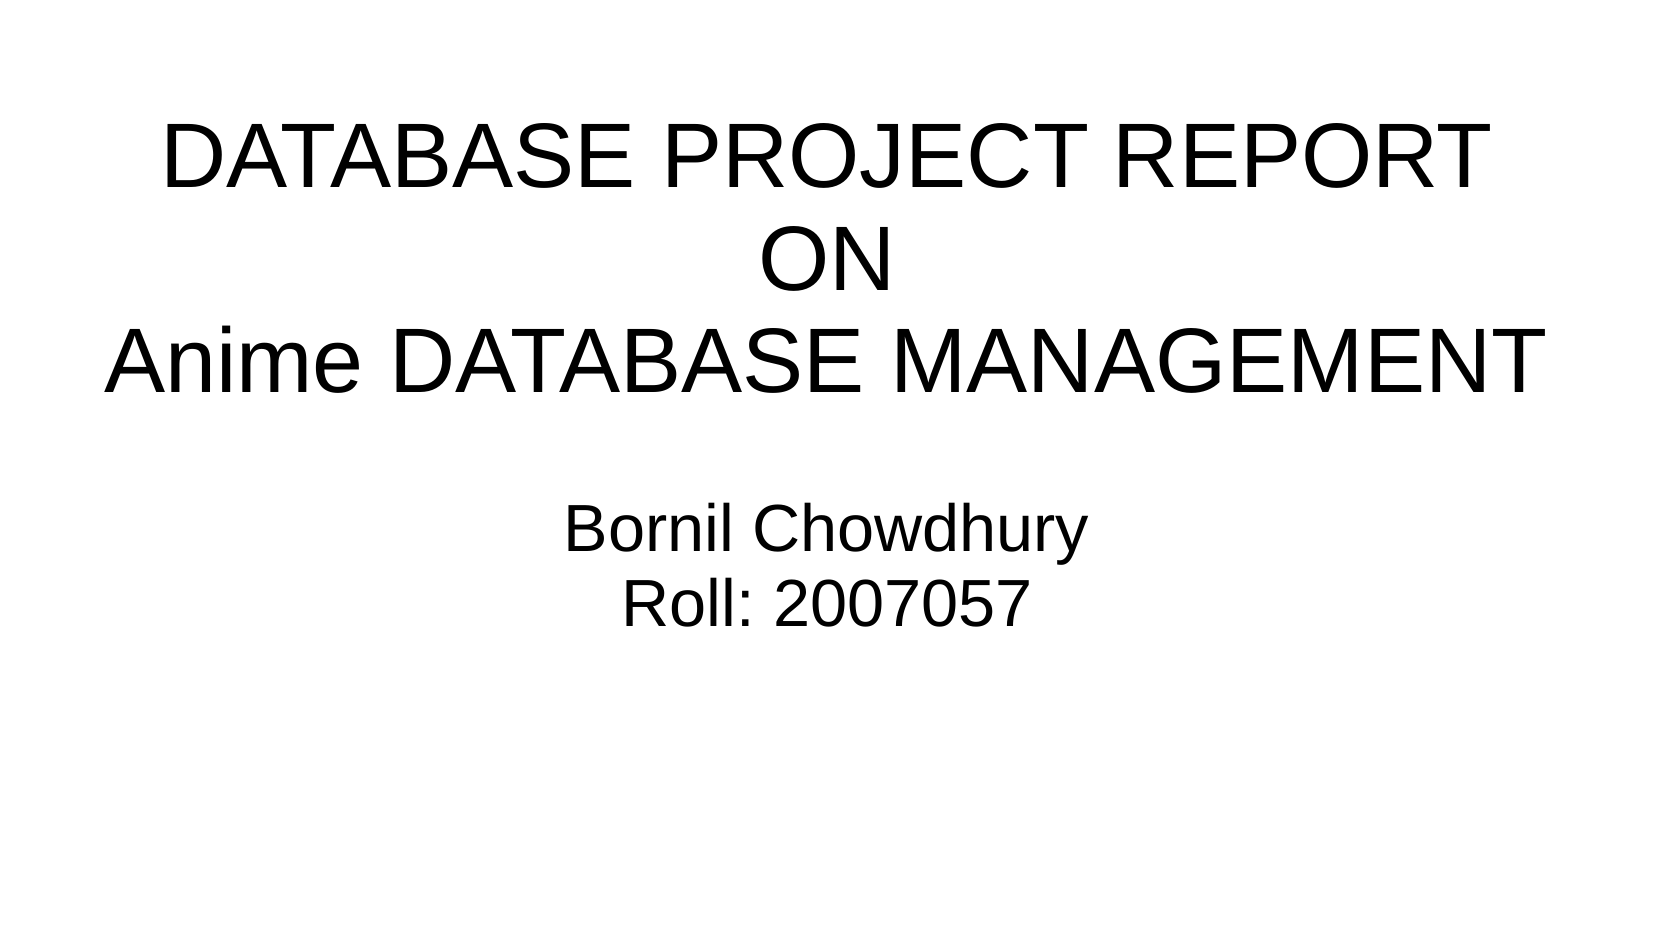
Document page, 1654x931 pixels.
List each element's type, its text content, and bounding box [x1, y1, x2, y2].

title DATABASE PROJECT REPORT ON Anime DATABASE MANAGEMENT [82, 104, 1571, 375]
subtitle Bornil Chowdhury Roll: 2007057 [82, 375, 1571, 758]
